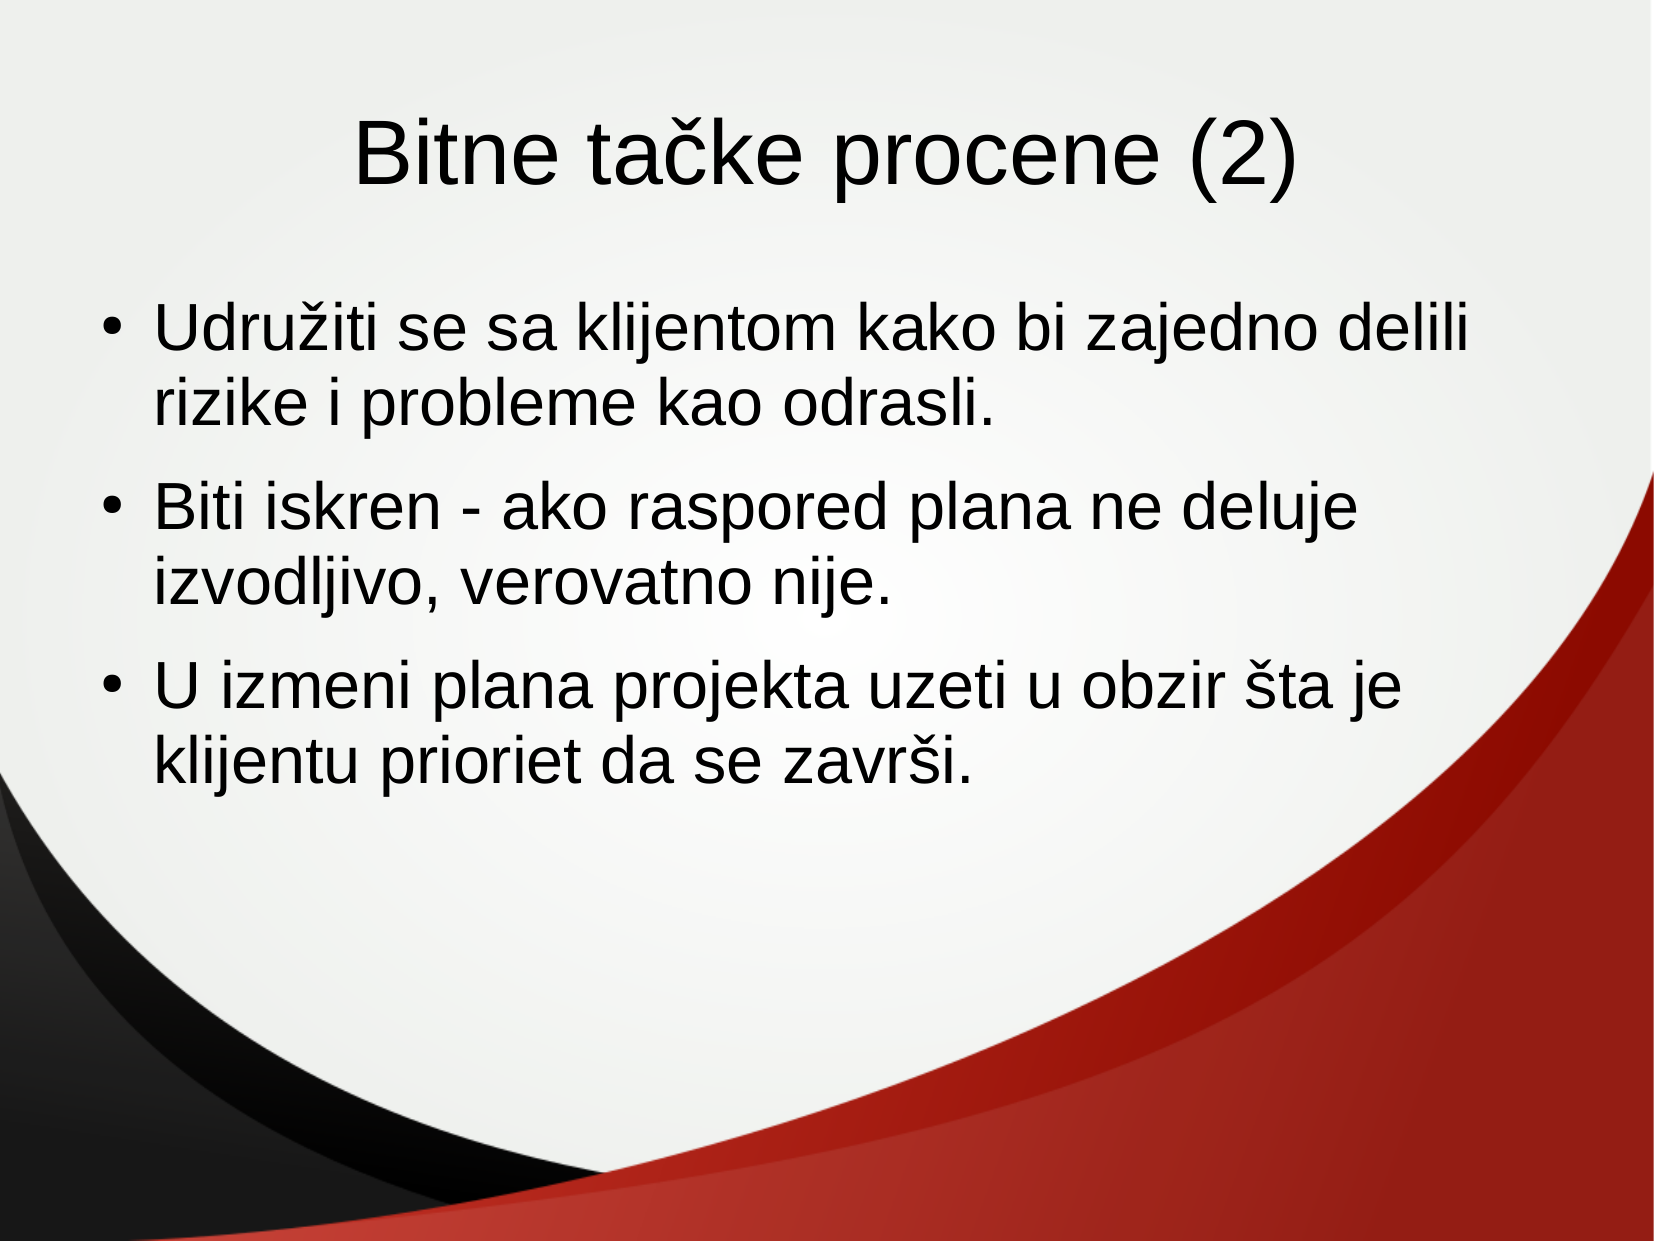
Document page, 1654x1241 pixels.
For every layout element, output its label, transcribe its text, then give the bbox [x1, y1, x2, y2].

picture [0, 0, 1654, 1241]
list Udružiti se sa klijentom kako bi zajedno delili rizike i probleme kao odrasli. Biti iskren - ako raspored plana ne deluje izvodljivo, verovatno nije. U izmeni plana projekta uzeti u obzir šta je klijentu prioriet da se završi. [82, 290, 1571, 1010]
title Bitne tačke procene (2) [82, 49, 1571, 257]
